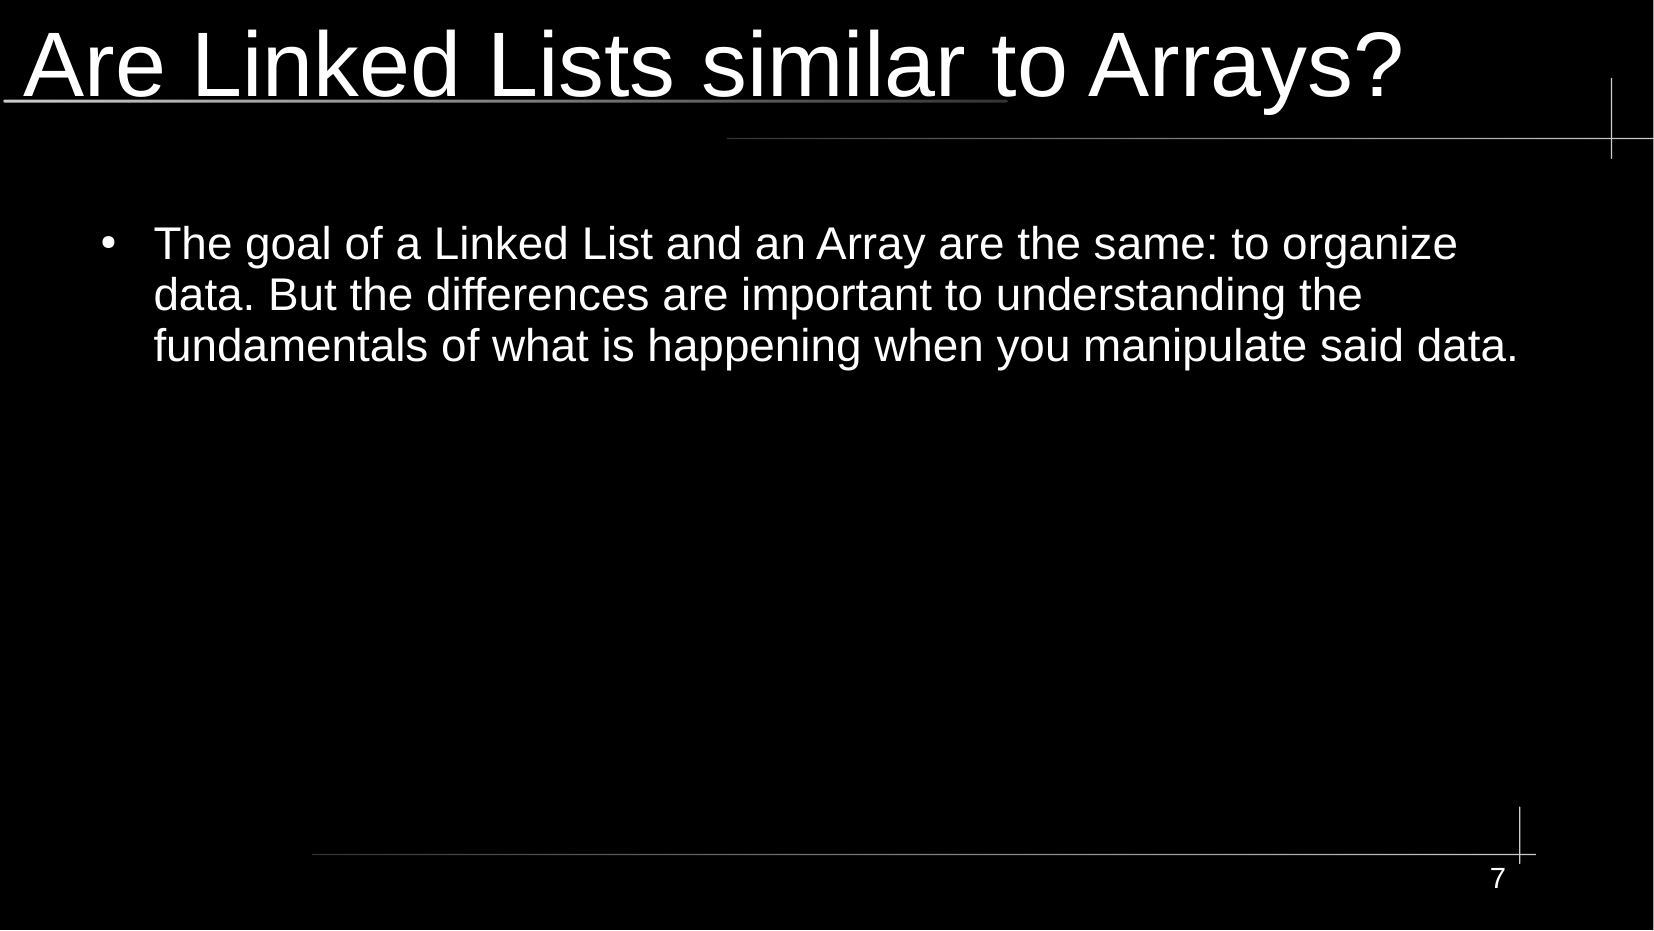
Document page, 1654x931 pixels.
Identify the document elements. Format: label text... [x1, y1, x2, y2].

title Are Linked Lists similar to Arrays? [23, 11, 1589, 119]
list The goal of a Linked List and an Array are the same: to organize data. But the differences are important to understanding the fundamentals of what is happening when you manipulate said data. [82, 217, 1571, 758]
